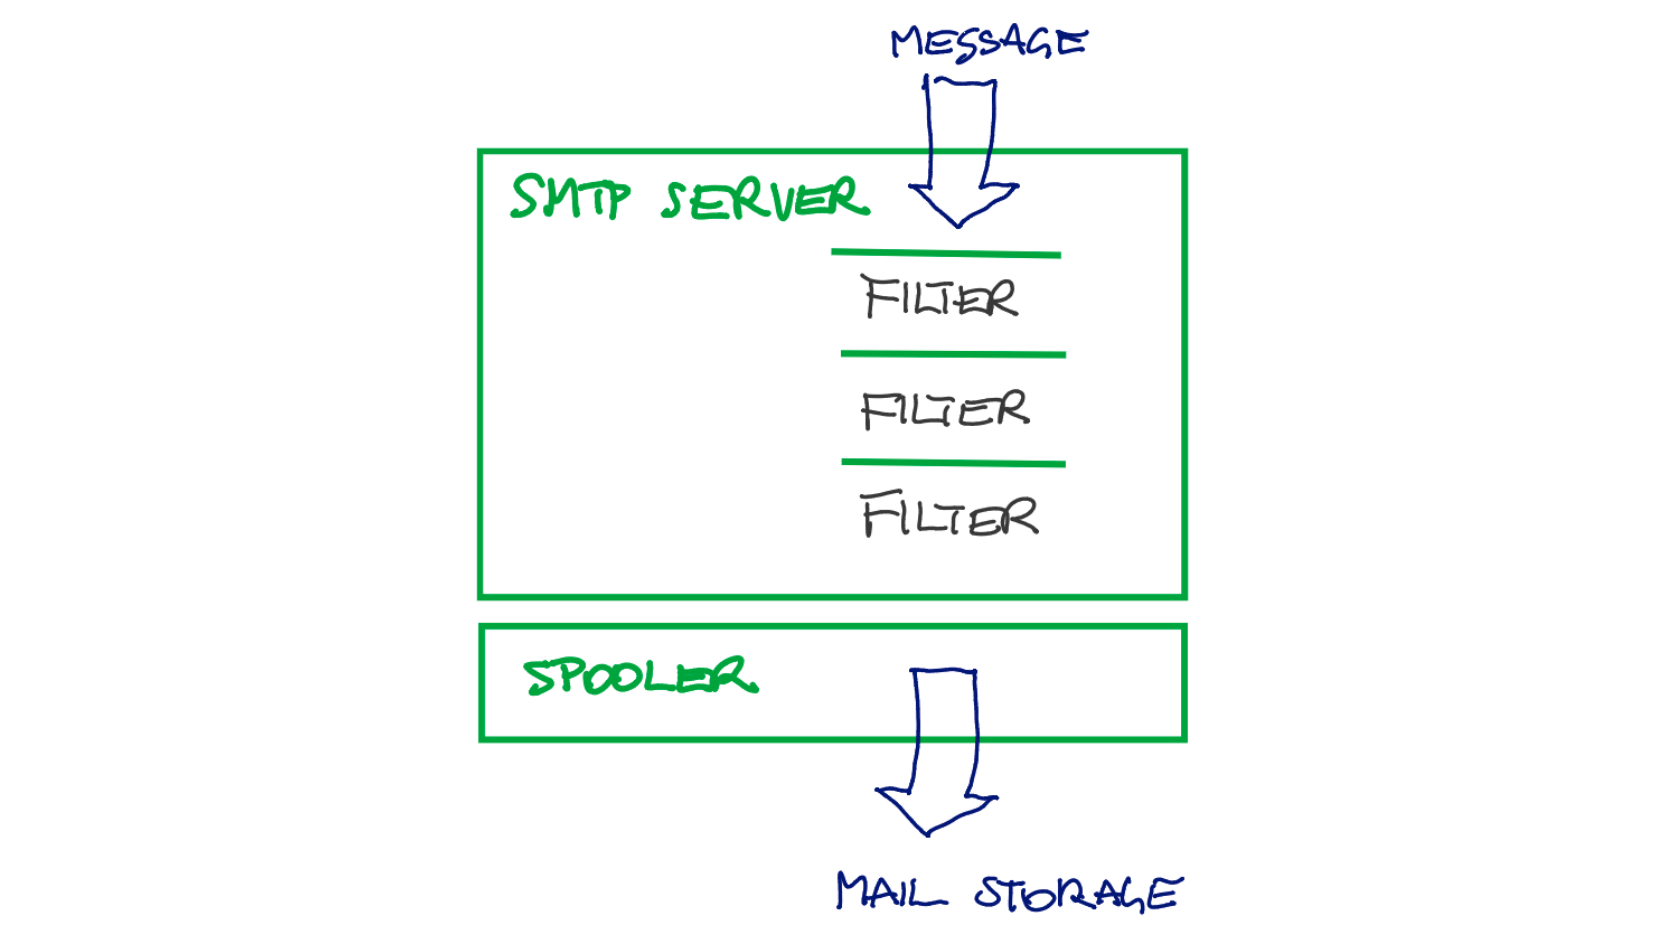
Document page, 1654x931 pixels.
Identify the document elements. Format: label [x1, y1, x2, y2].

picture [437, 3, 1227, 931]
